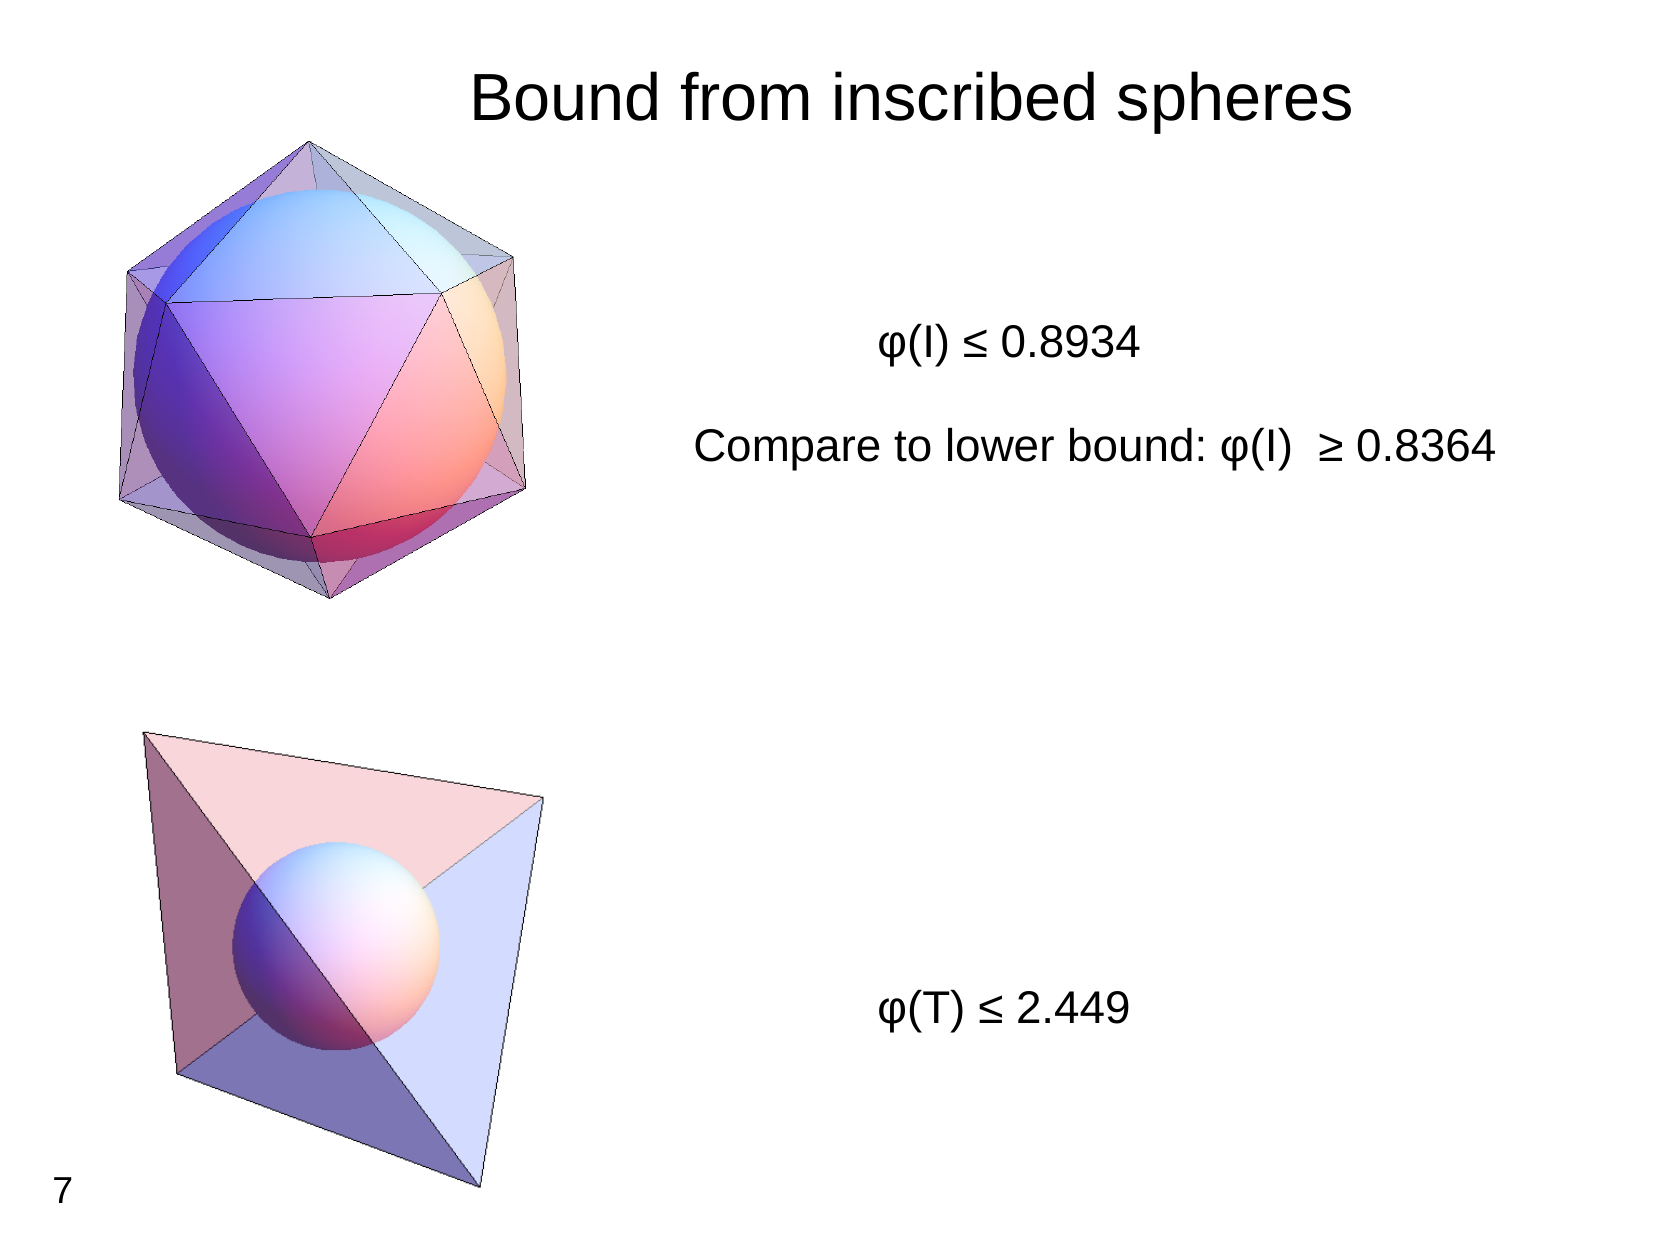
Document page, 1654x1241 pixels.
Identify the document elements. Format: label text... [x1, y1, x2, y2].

picture [0, 57, 778, 1206]
text_box 7 [37, 1162, 88, 1220]
text_box φ(I) ≤ 0.8934 [862, 308, 1156, 376]
text_box Bound from inscribed spheres [454, 52, 1373, 143]
text_box Compare to lower bound: φ(I) ≥ 0.8364 [678, 412, 1654, 479]
text_box φ(T) ≤ 2.449 [862, 975, 1146, 1042]
